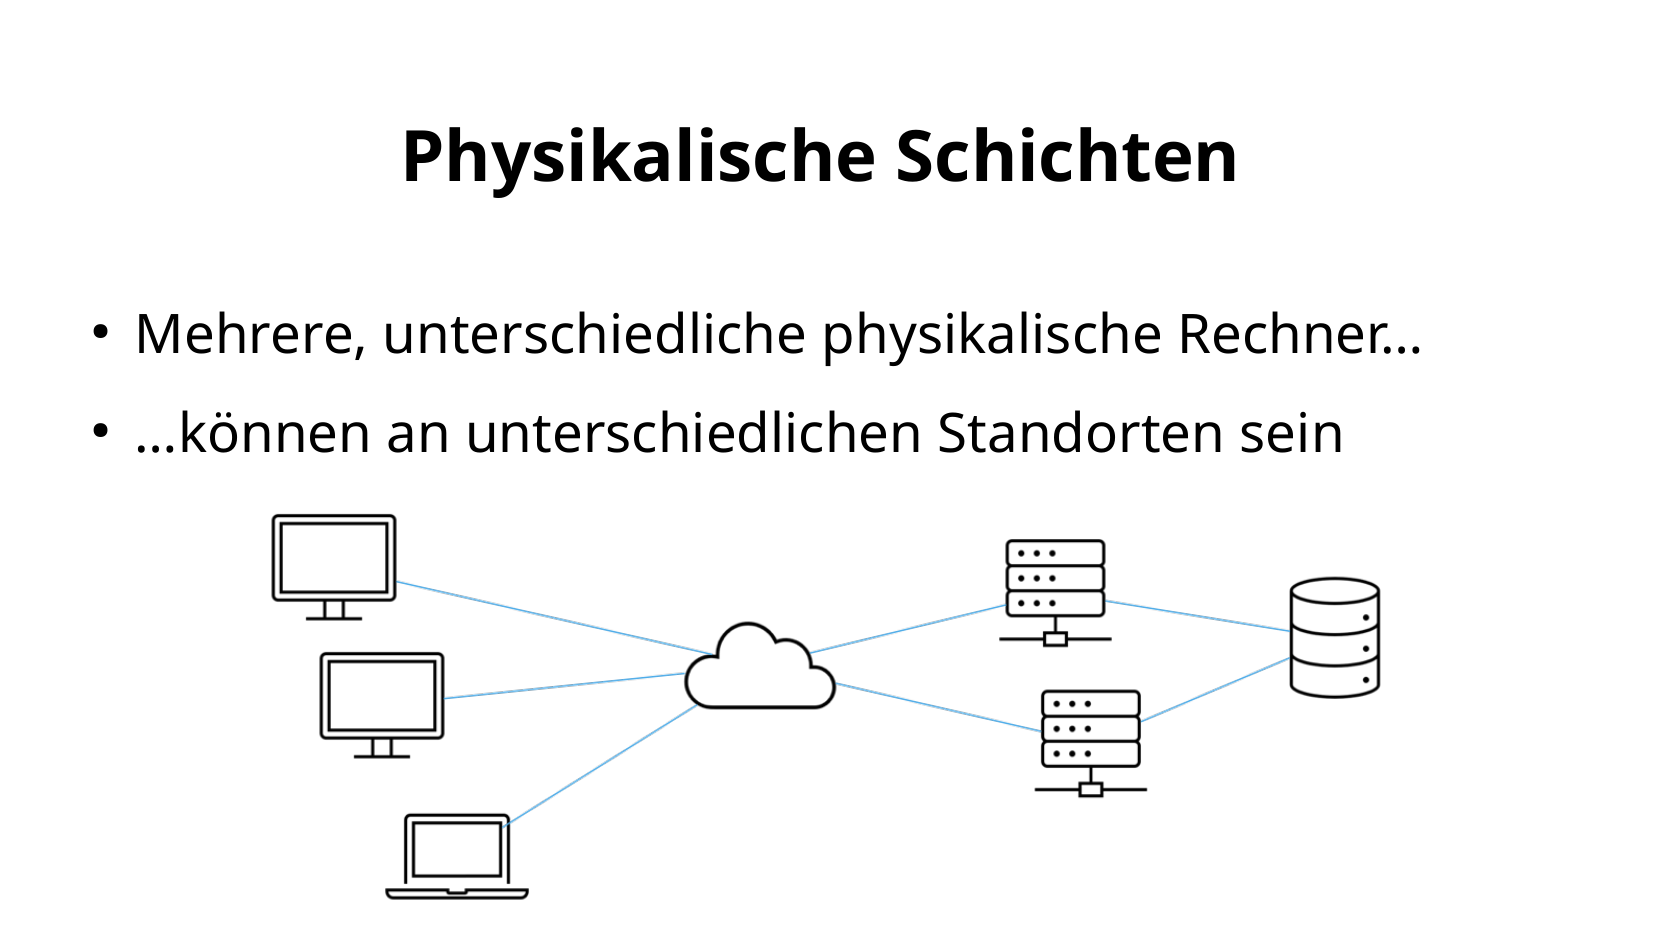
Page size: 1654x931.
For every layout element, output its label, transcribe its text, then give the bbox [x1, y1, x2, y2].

title Physikalische Schichten [76, 84, 1565, 225]
picture [259, 492, 1410, 931]
list Mehrere, unterschiedliche physikalische Rechner… …können an unterschiedlichen Standorten sein [76, 295, 1565, 473]
